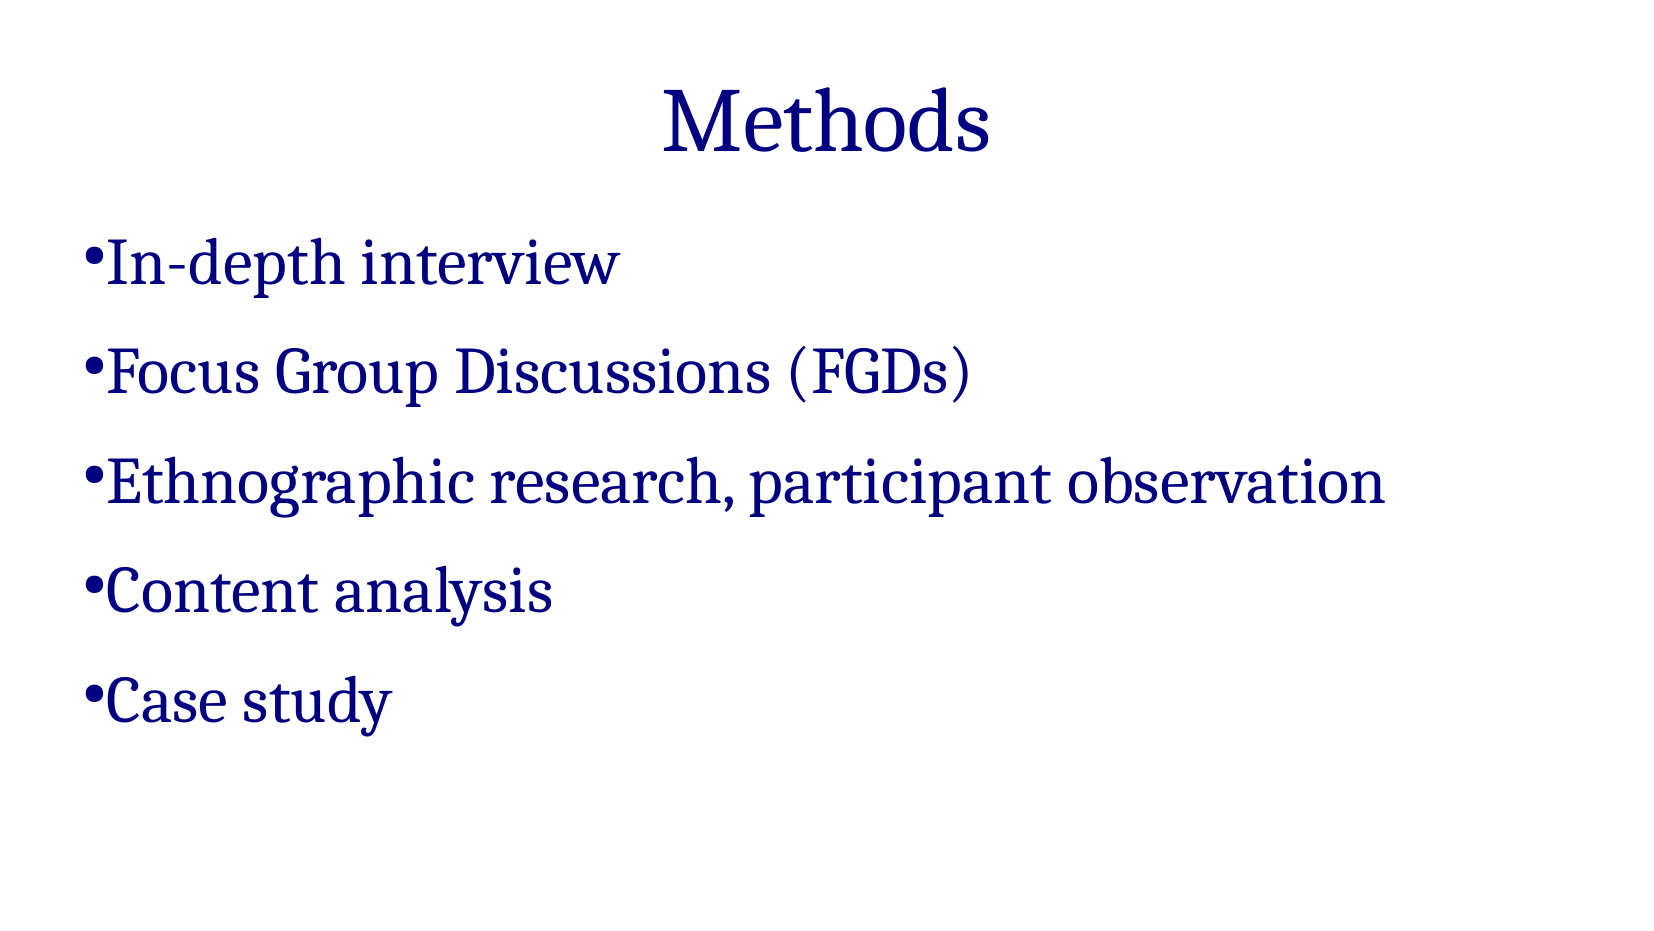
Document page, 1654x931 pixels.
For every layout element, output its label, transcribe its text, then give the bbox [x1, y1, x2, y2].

list In-depth interview Focus Group Discussions (FGDs) Ethnographic research, participant observation Content analysis Case study [82, 217, 1571, 758]
title Methods [82, 37, 1571, 193]
